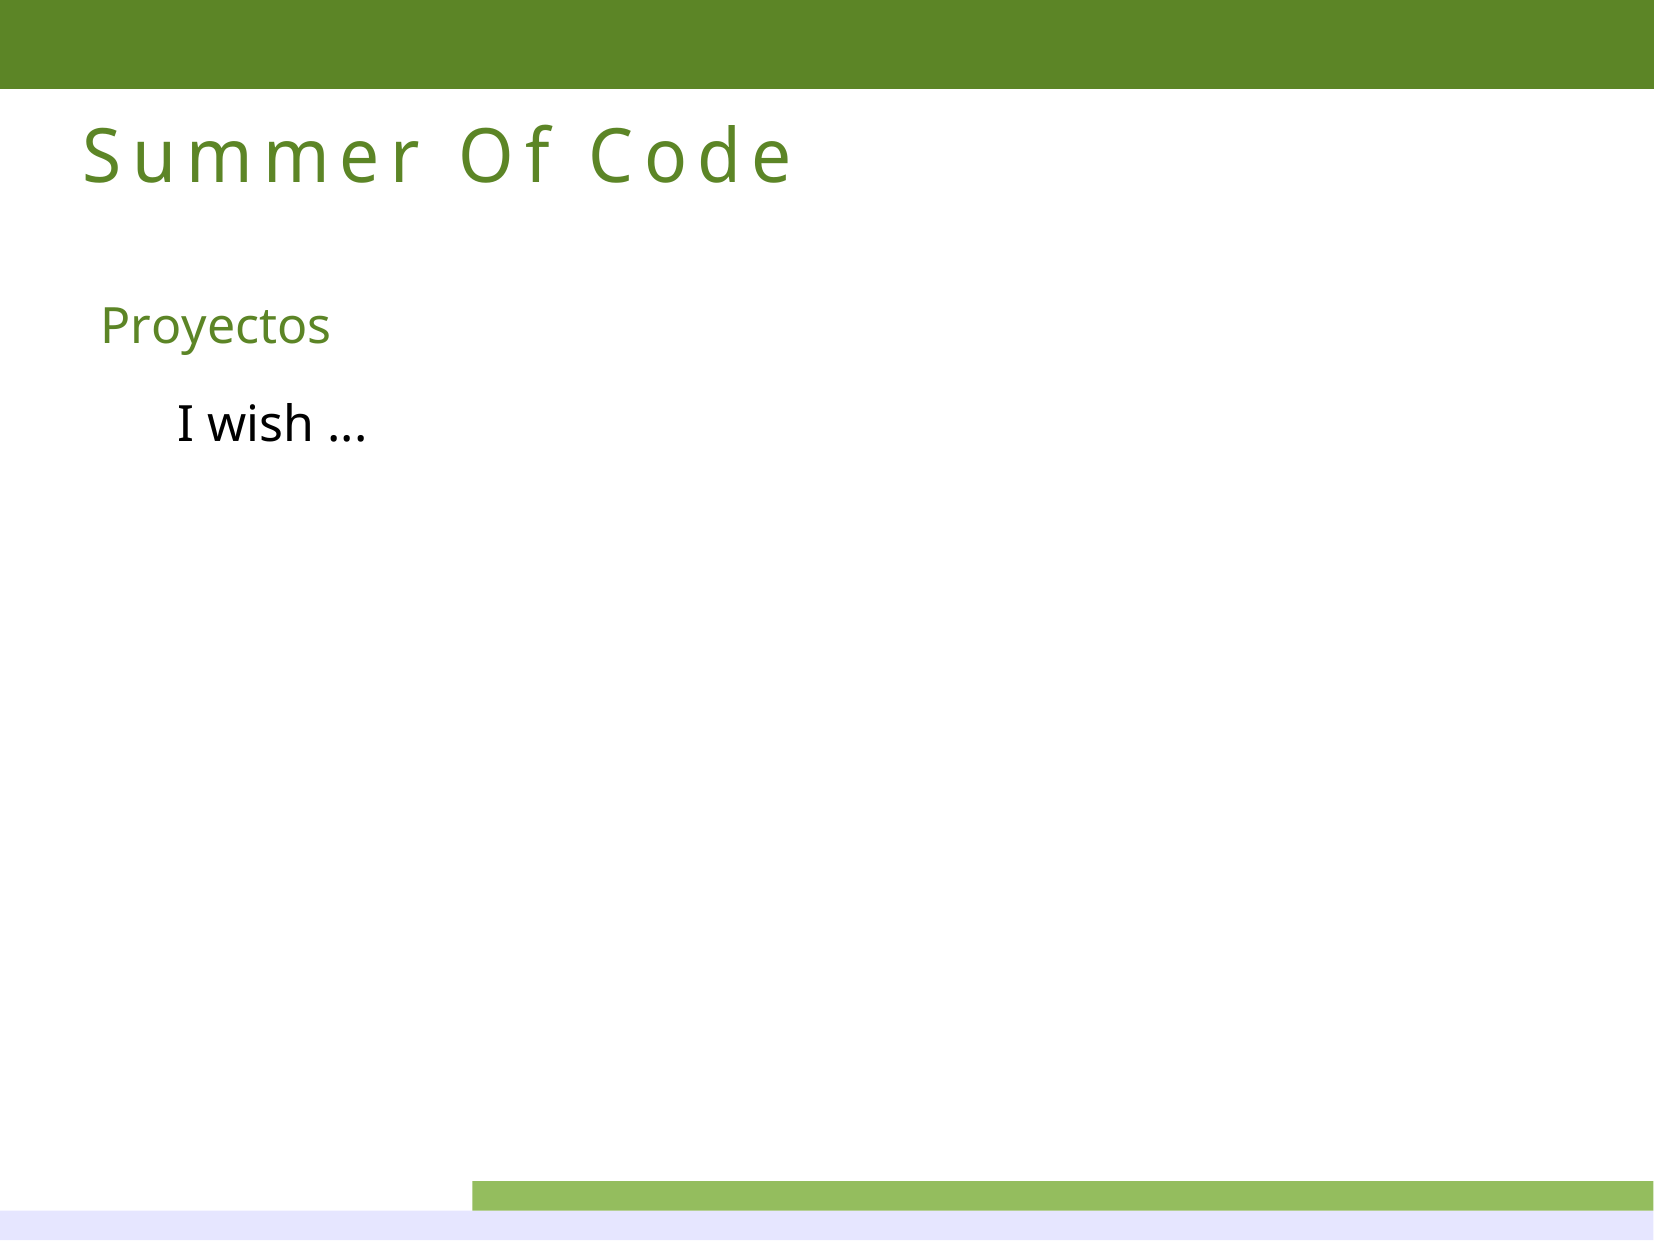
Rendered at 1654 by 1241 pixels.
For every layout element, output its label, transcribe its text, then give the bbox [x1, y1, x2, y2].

title Summer Of Code [82, 89, 1571, 257]
text_box [0, 1181, 1654, 1241]
text_box [0, 0, 1654, 89]
list Proyectos I wish ... [82, 290, 1571, 1109]
